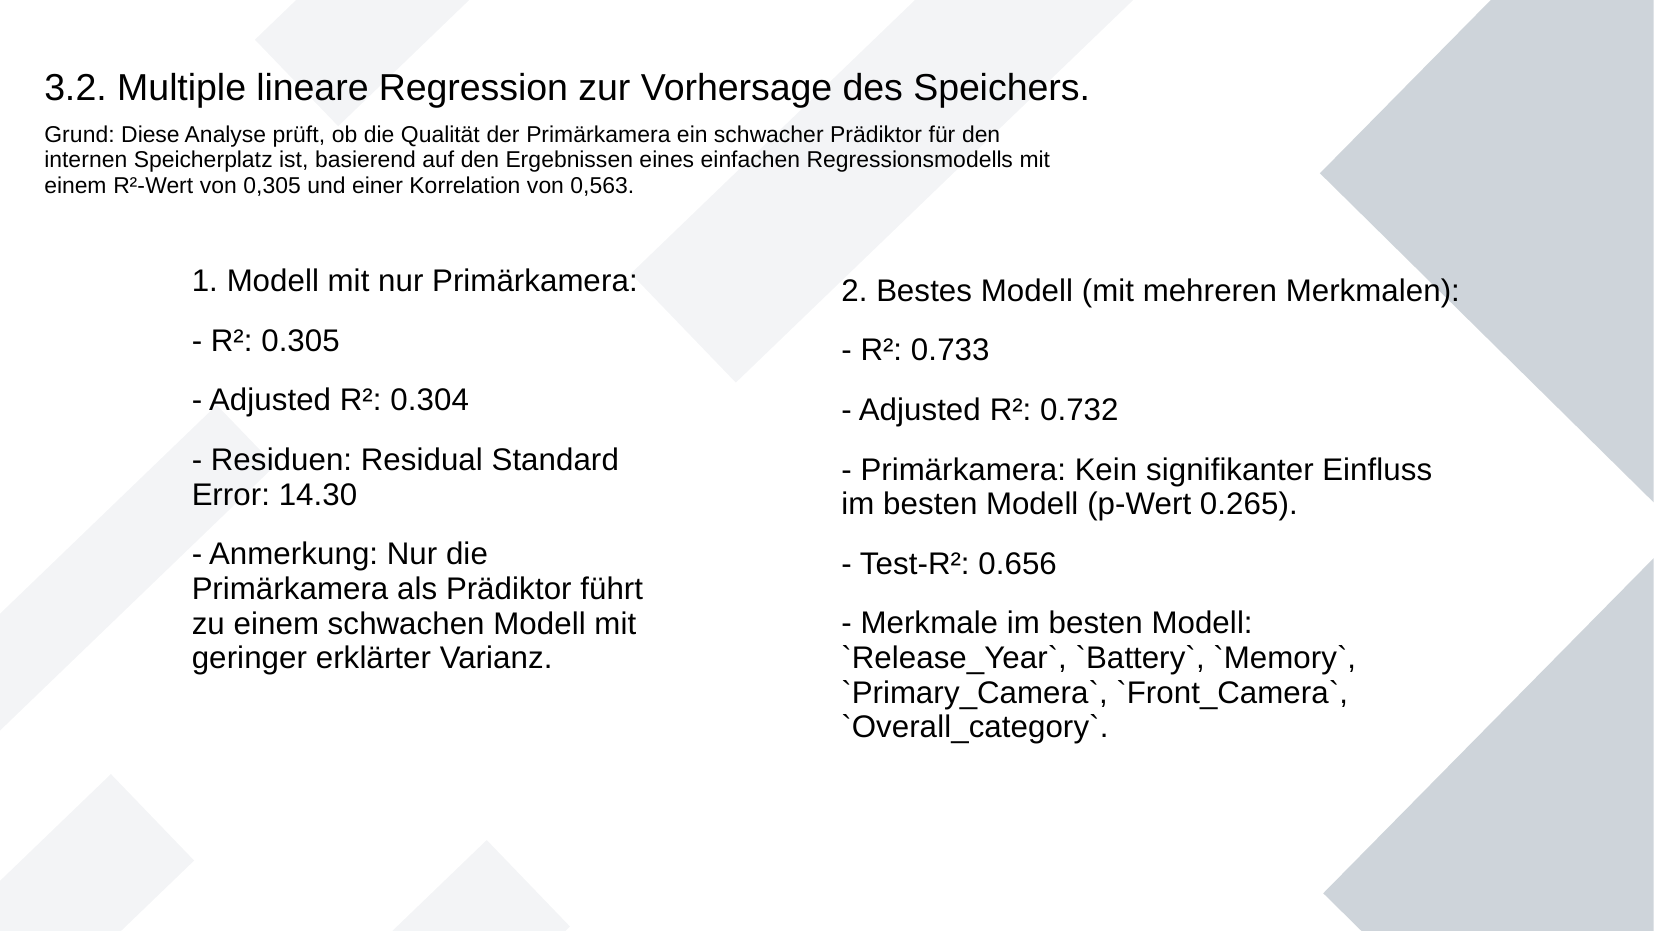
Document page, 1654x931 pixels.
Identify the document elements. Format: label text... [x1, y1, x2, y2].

text_box 2. Bestes Modell (mit mehreren Merkmalen): - R²: 0.733 - Adjusted R²: 0.732 - Primärkamera: Kein signifikanter Einfluss im besten Modell (p-Wert 0.265). - Test-R²: 0.656 - Merkmale im besten Modell: `Release_Year`, `Battery`, `Memory`, `Primary_Camera`, `Front_Camera`, `Overall_category`. [826, 265, 1477, 931]
text_box Grund: Diese Analyse prüft, ob die Qualität der Primärkamera ein schwacher Prädiktor für den internen Speicherplatz ist, basierend auf den Ergebnissen eines einfachen Regressionsmodells mit einem R²-Wert von 0,305 und einer Korrelation von 0,563. [29, 15, 1066, 593]
text_box 3.2. Multiple lineare Regression zur Vorhersage des Speichers. [1066, 59, 1123, 184]
text_box 1. Modell mit nur Primärkamera: - R²: 0.305 - Adjusted R²: 0.304 - Residuen: Residual Standard Error: 14.30 - Anmerkung: Nur die Primärkamera als Prädiktor führt zu einem schwachen Modell mit geringer erklärter Varianz. [177, 256, 680, 739]
